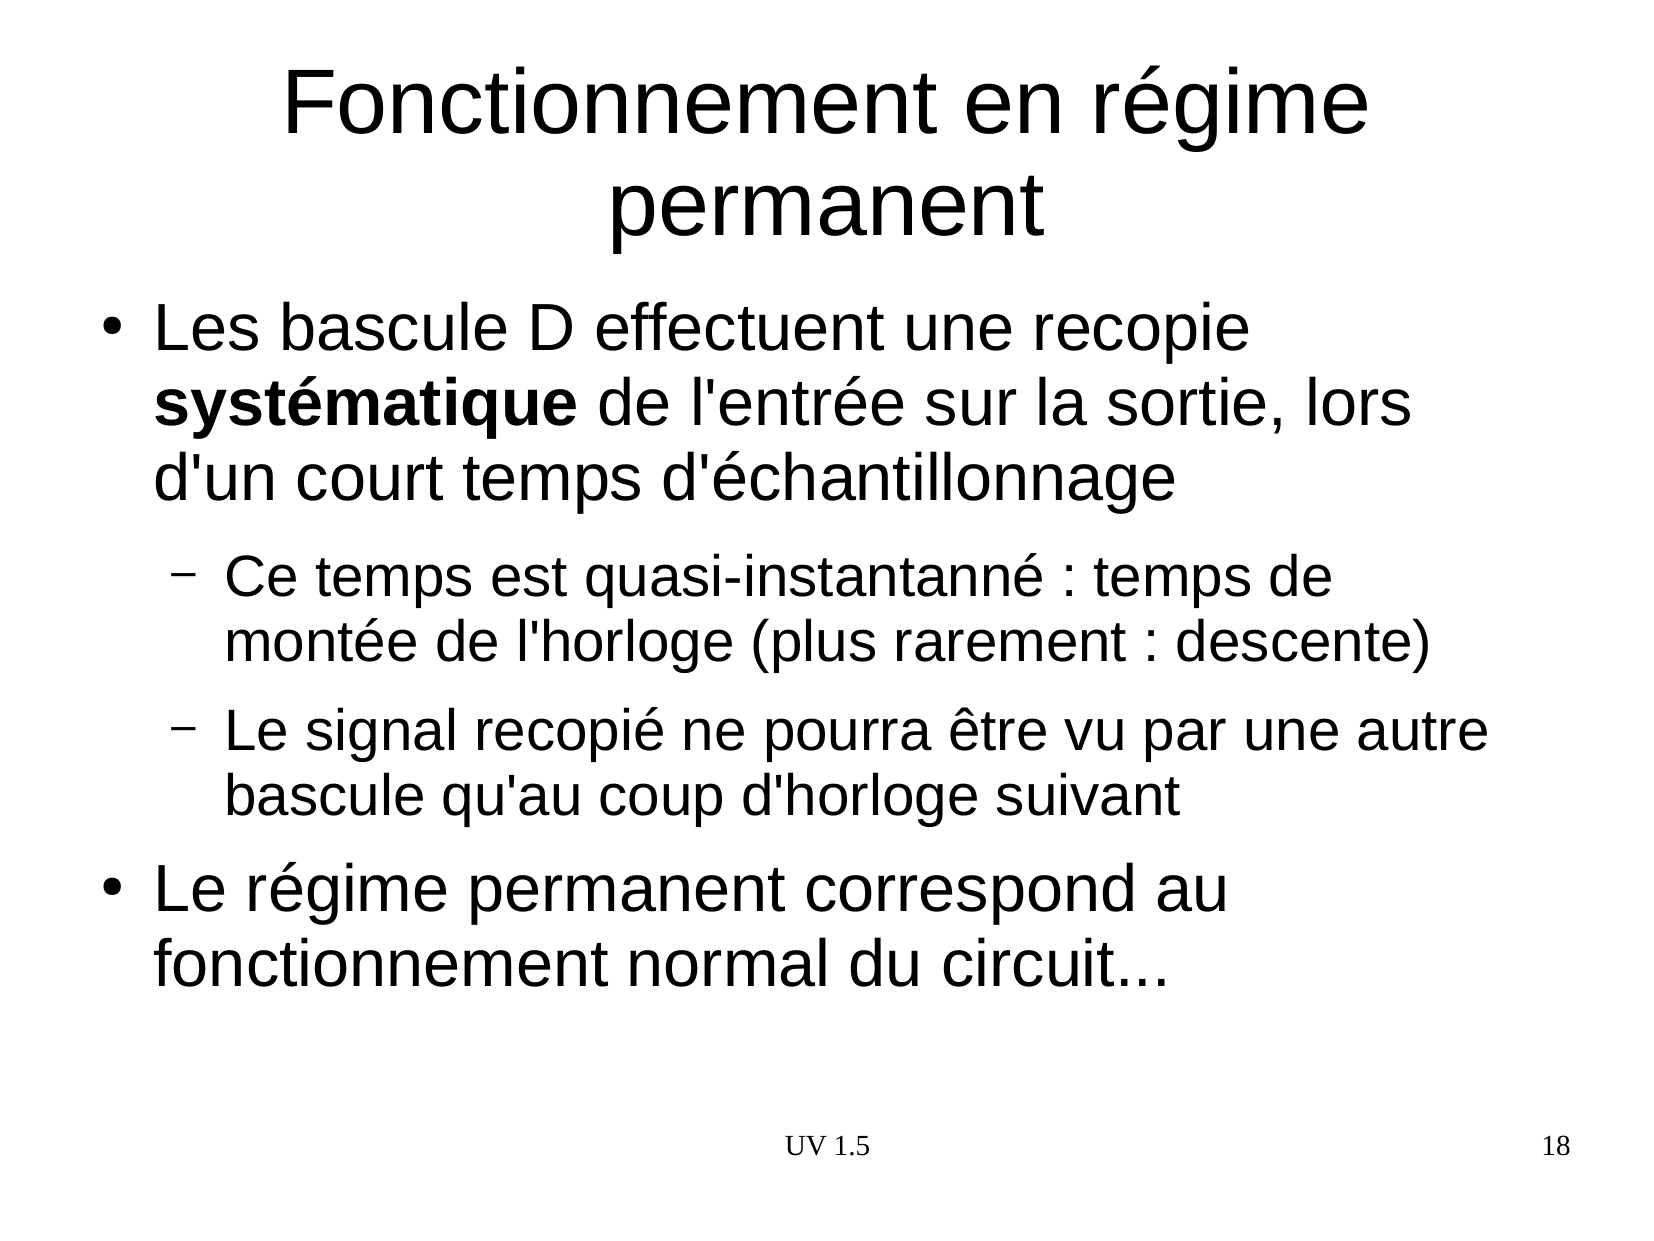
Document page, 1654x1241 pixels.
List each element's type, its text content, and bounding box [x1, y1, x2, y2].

title Fonctionnement en régime permanent [82, 49, 1571, 257]
list Les bascule D effectuent une recopie systématique de l'entrée sur la sortie, lors d'un court temps d'échantillonnage Ce temps est quasi-instantanné : temps de montée de l'horloge (plus rarement : descente) Le signal recopié ne pourra être vu par une autre bascule qu'au coup d'horloge suivant Le régime permanent correspond au fonctionnement normal du circuit... [82, 290, 1538, 1010]
